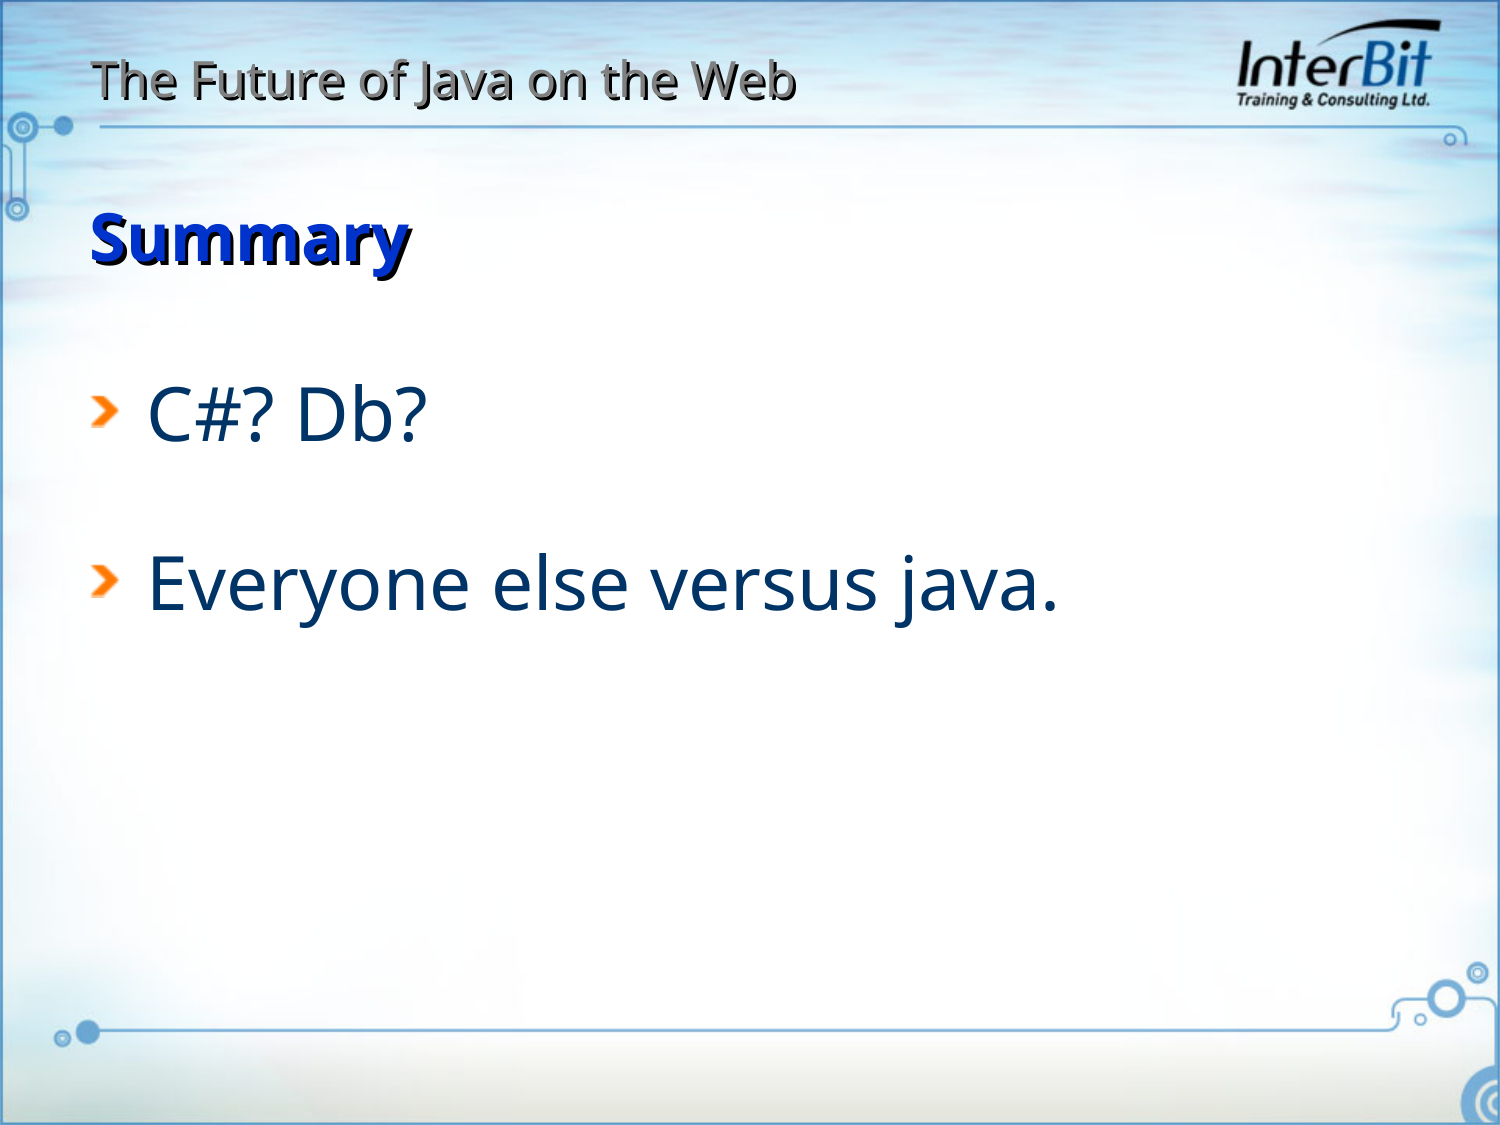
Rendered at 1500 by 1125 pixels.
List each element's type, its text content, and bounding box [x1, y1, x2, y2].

picture [0, 0, 1500, 1125]
list Summary C#? Db? Everyone else versus java. [75, 187, 1426, 1038]
title The Future of Java on the Web [75, 14, 1425, 141]
